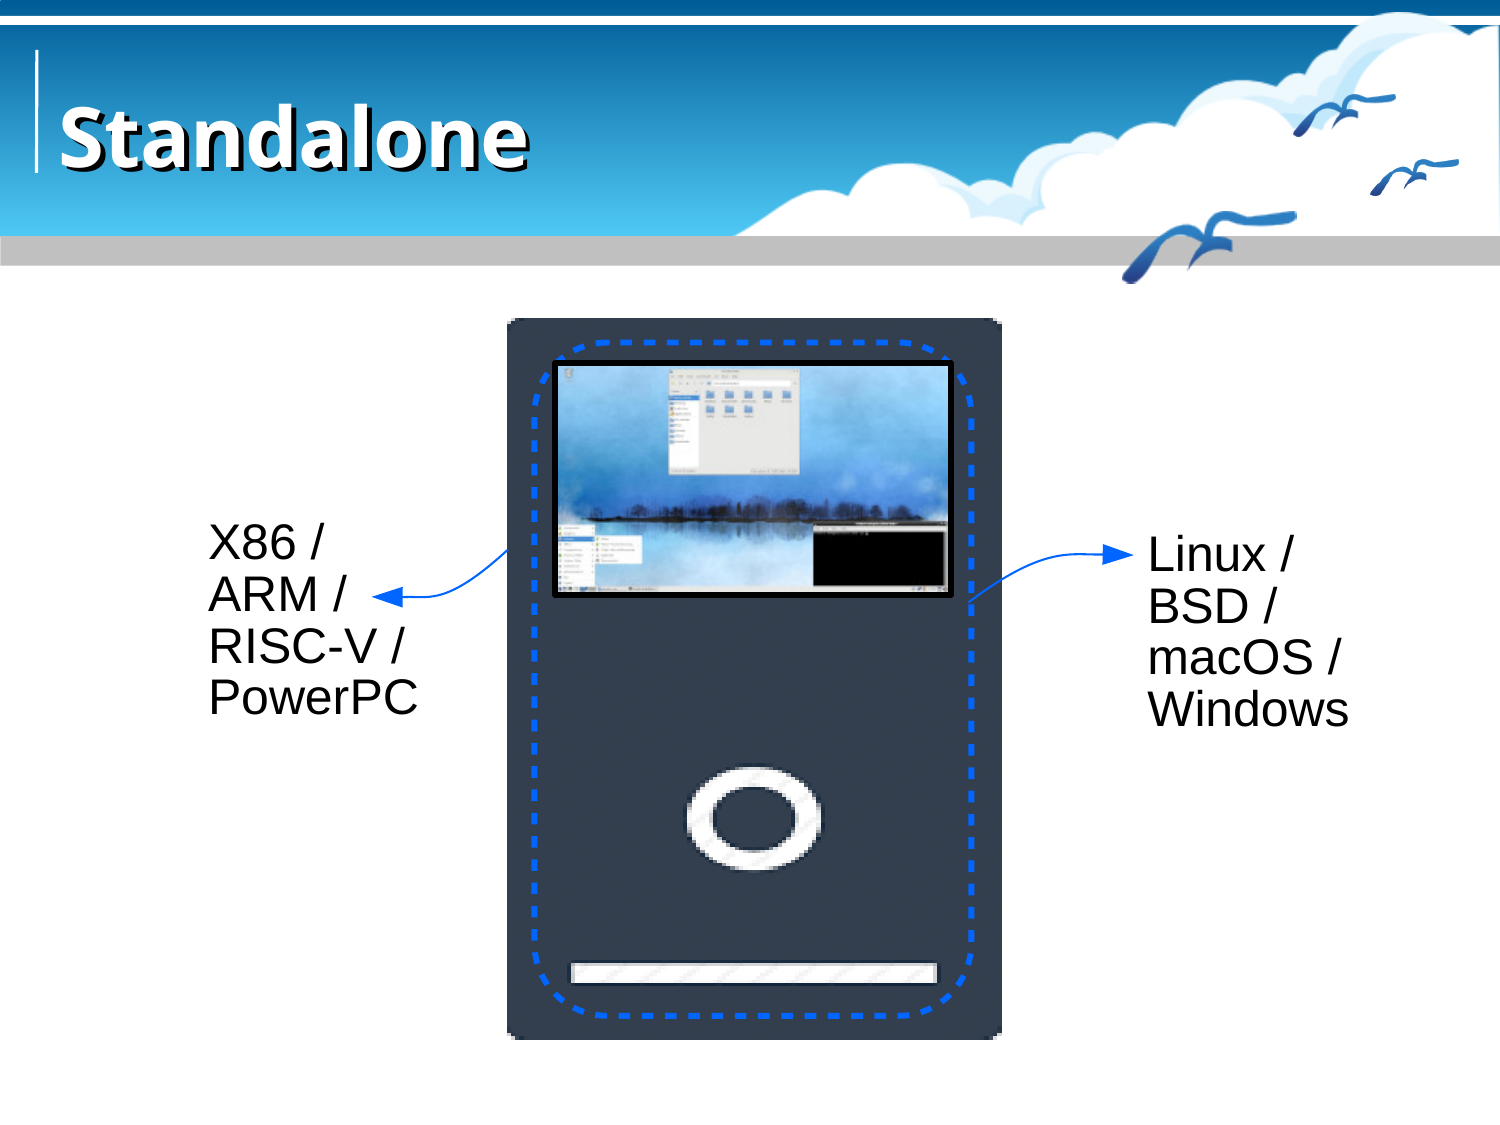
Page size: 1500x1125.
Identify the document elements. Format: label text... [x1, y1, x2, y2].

title Standalone [59, 86, 1465, 186]
text_box X86 / ARM / RISC-V / PowerPC [193, 510, 449, 733]
picture [730, 12, 1500, 284]
text_box Linux / BSD / macOS / Windows [1132, 522, 1382, 745]
picture [507, 318, 1002, 1040]
